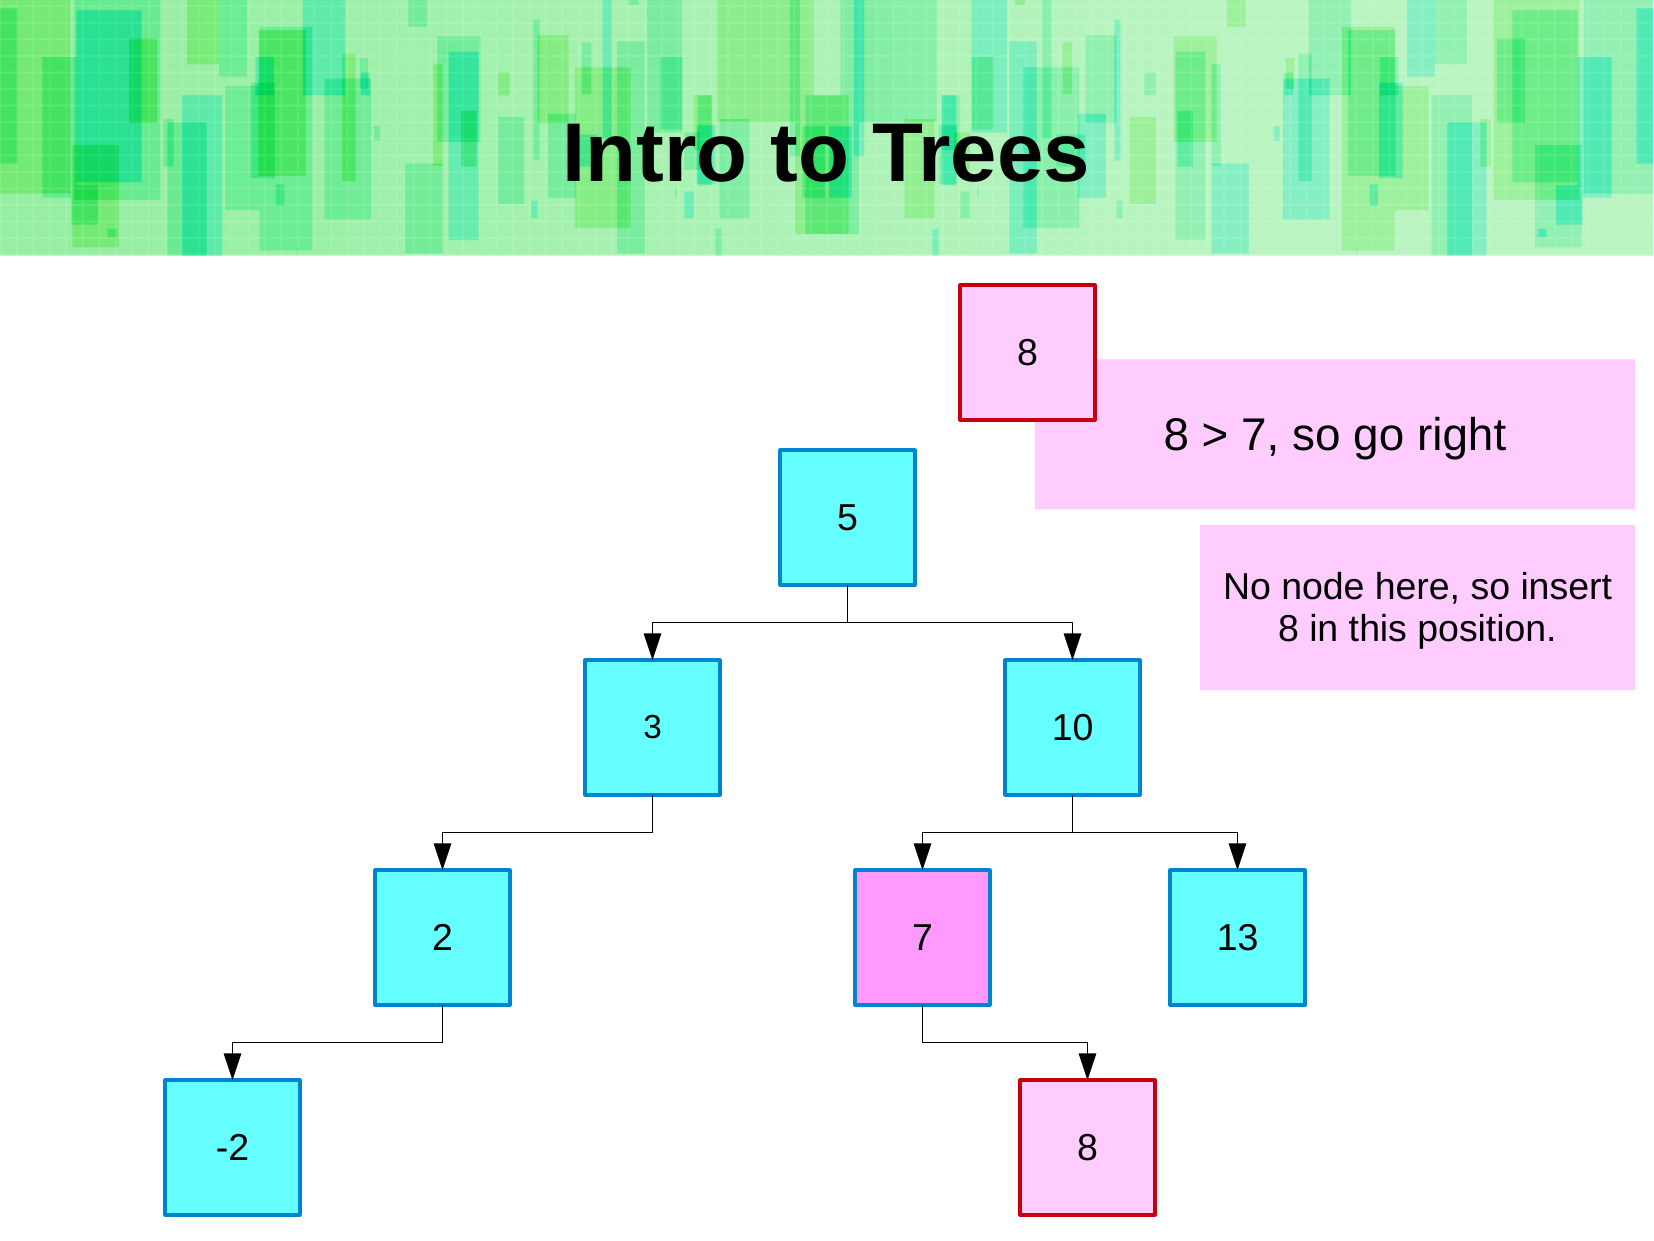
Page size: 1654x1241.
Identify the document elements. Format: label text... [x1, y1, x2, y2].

text_box 8 > 7, so go right [1035, 359, 1636, 510]
picture [0, 0, 1654, 1241]
text_box 8 [960, 285, 1096, 421]
text_box 3 [585, 660, 721, 796]
text_box 5 [780, 450, 916, 586]
text_box 2 [375, 870, 511, 1006]
text_box No node here, so insert 8 in this position. [1200, 525, 1636, 691]
text_box 13 [1170, 870, 1306, 1006]
title Intro to Trees [82, 49, 1571, 257]
text_box 7 [855, 870, 991, 1006]
text_box 8 [1020, 1080, 1156, 1216]
text_box -2 [165, 1080, 301, 1216]
text_box 10 [1005, 660, 1141, 796]
